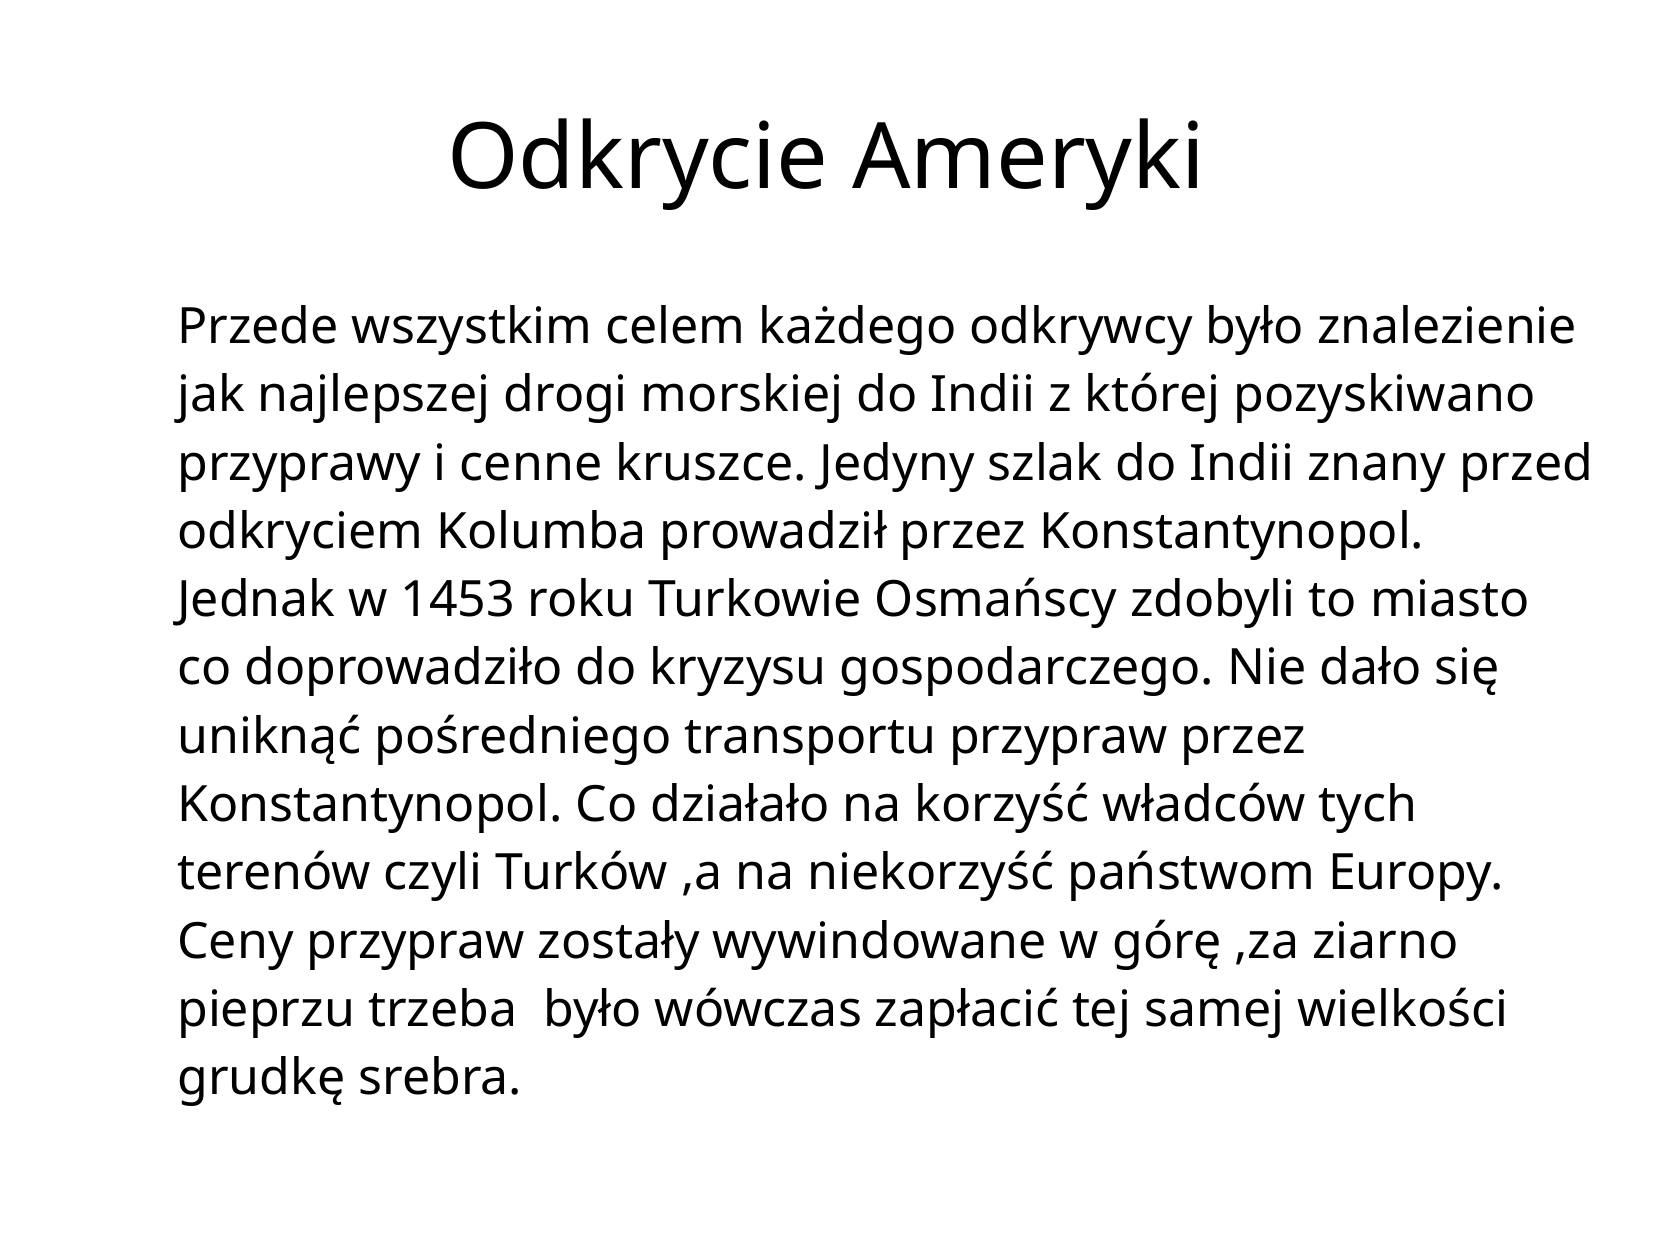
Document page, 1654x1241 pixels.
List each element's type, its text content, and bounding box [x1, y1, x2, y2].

title Odkrycie Ameryki [82, 49, 1571, 257]
list Przede wszystkim celem każdego odkrywcy było znalezienie jak najlepszej drogi morskiej do Indii z której pozyskiwano przyprawy i cenne kruszce. Jedyny szlak do Indii znany przed odkryciem Kolumba prowadził przez Konstantynopol. Jednak w 1453 roku Turkowie Osmańscy zdobyli to miasto co doprowadziło do kryzysu gospodarczego. Nie dało się uniknąć pośredniego transportu przypraw przez Konstantynopol. Co działało na korzyść władców tych terenów czyli Turków ,a na niekorzyść państwom Europy. Ceny przypraw zostały wywindowane w górę ,za ziarno pieprzu trzeba było wówczas zapłacić tej samej wielkości grudkę srebra. [106, 290, 1595, 1111]
